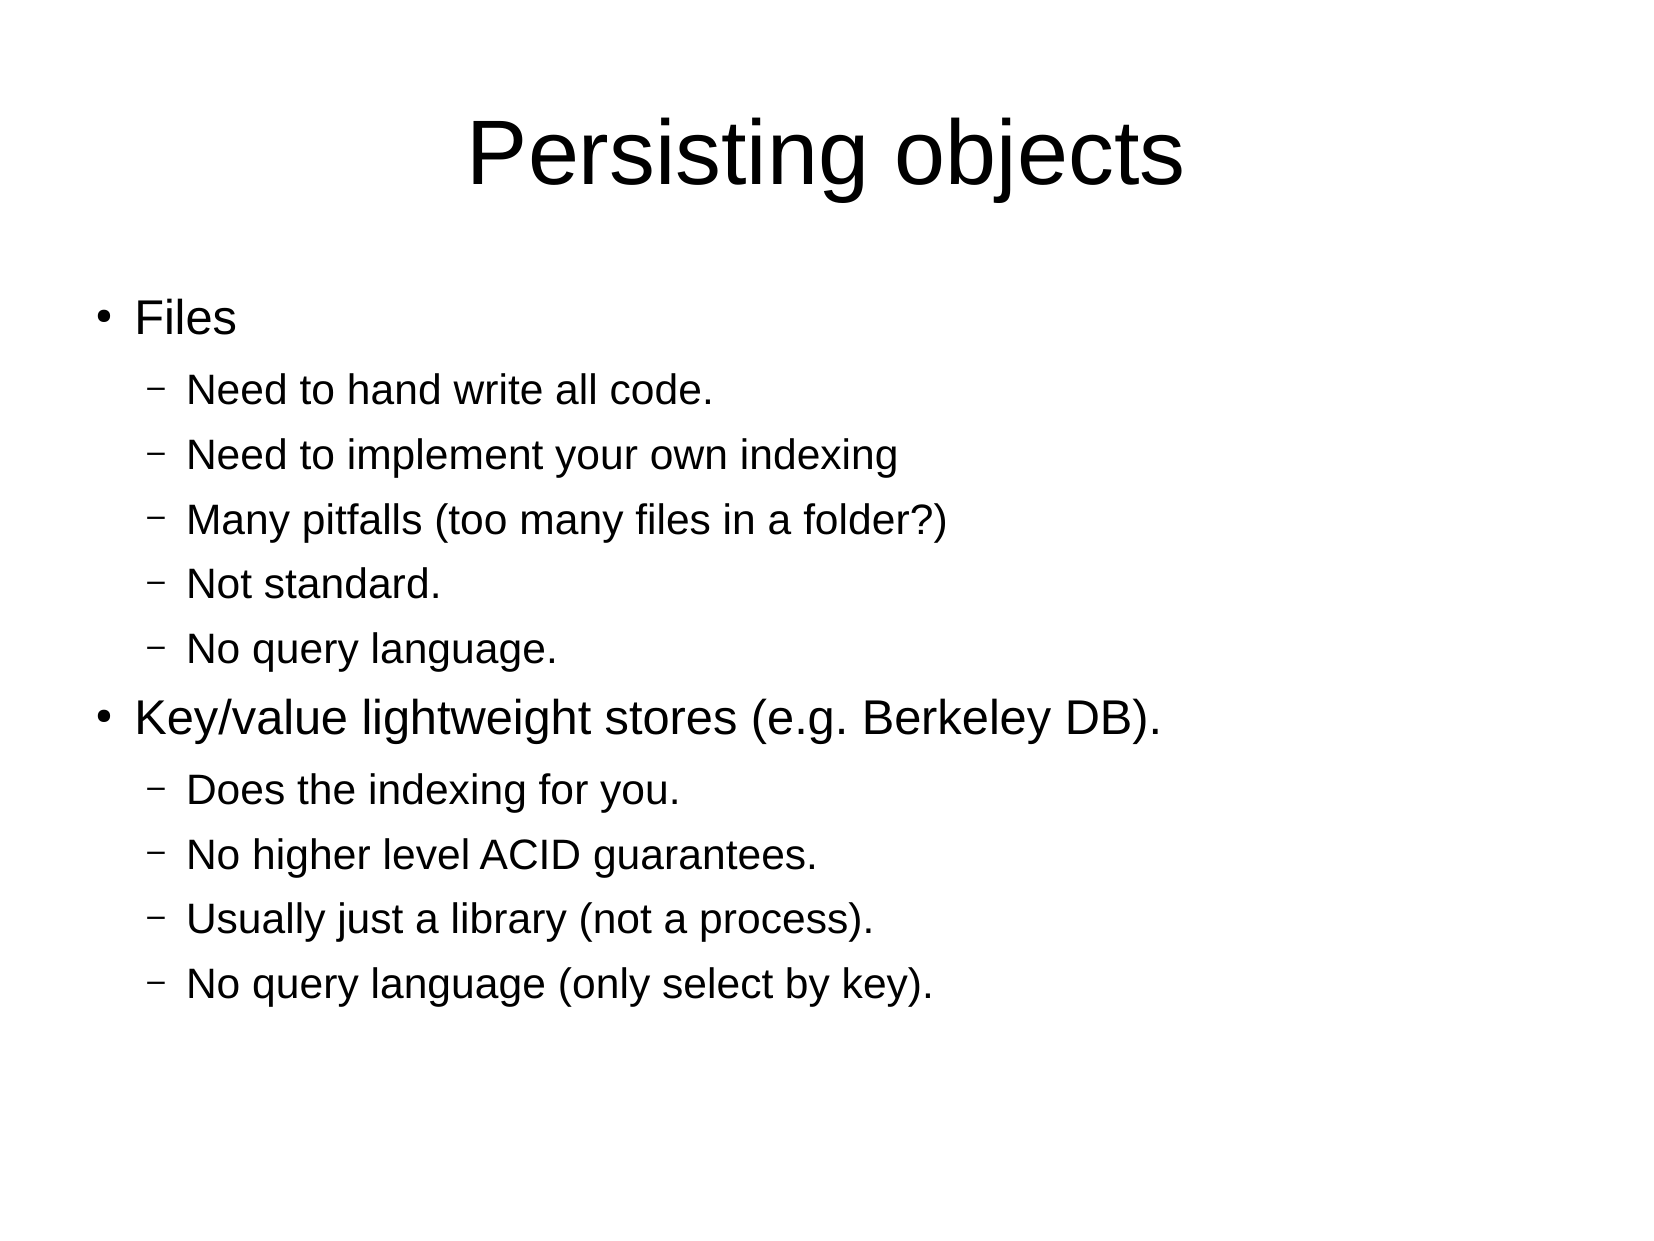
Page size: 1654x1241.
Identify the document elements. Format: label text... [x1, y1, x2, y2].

list Files Need to hand write all code. Need to implement your own indexing Many pitfalls (too many files in a folder?) Not standard. No query language. Key/value lightweight stores (e.g. Berkeley DB). Does the indexing for you. No higher level ACID guarantees. Usually just a library (not a process). No query language (only select by key). [82, 290, 1538, 1010]
title Persisting objects [82, 49, 1571, 257]
